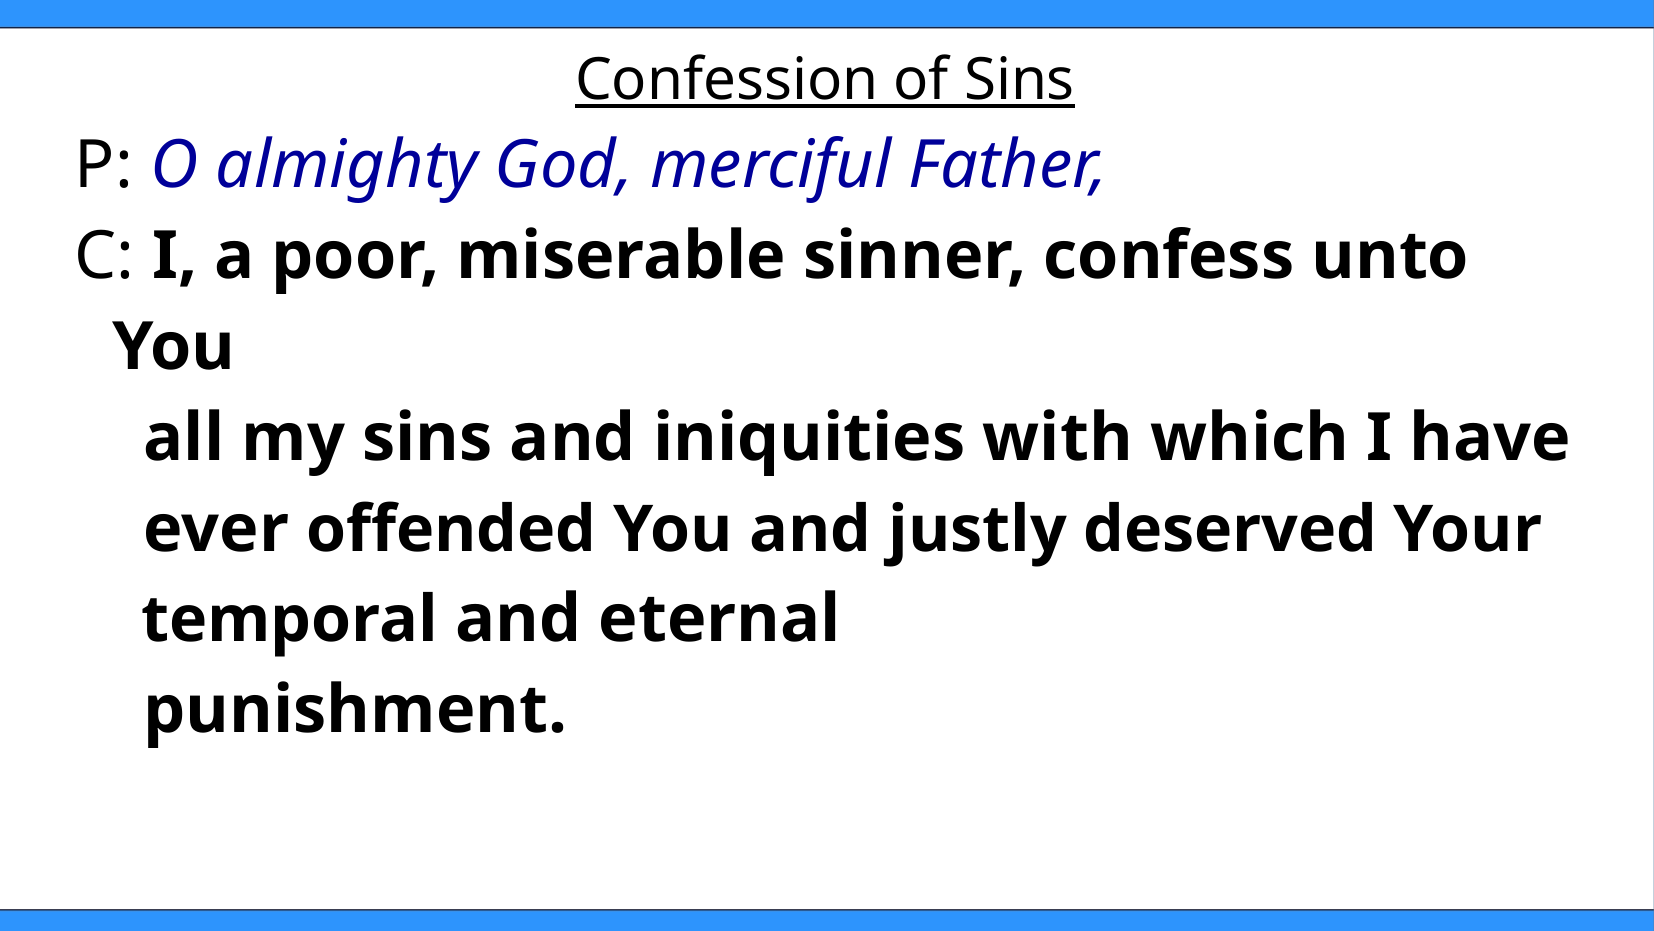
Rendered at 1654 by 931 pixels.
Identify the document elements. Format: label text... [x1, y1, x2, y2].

text_box Confession of Sins P: O almighty God, merciful Father, C: I, a poor, miserable sinner, confess unto You all my sins and iniquities with which I have ever offended You and justly deserved Your temporal and eternal punishment. [60, 30, 1591, 655]
picture [0, 0, 1654, 931]
